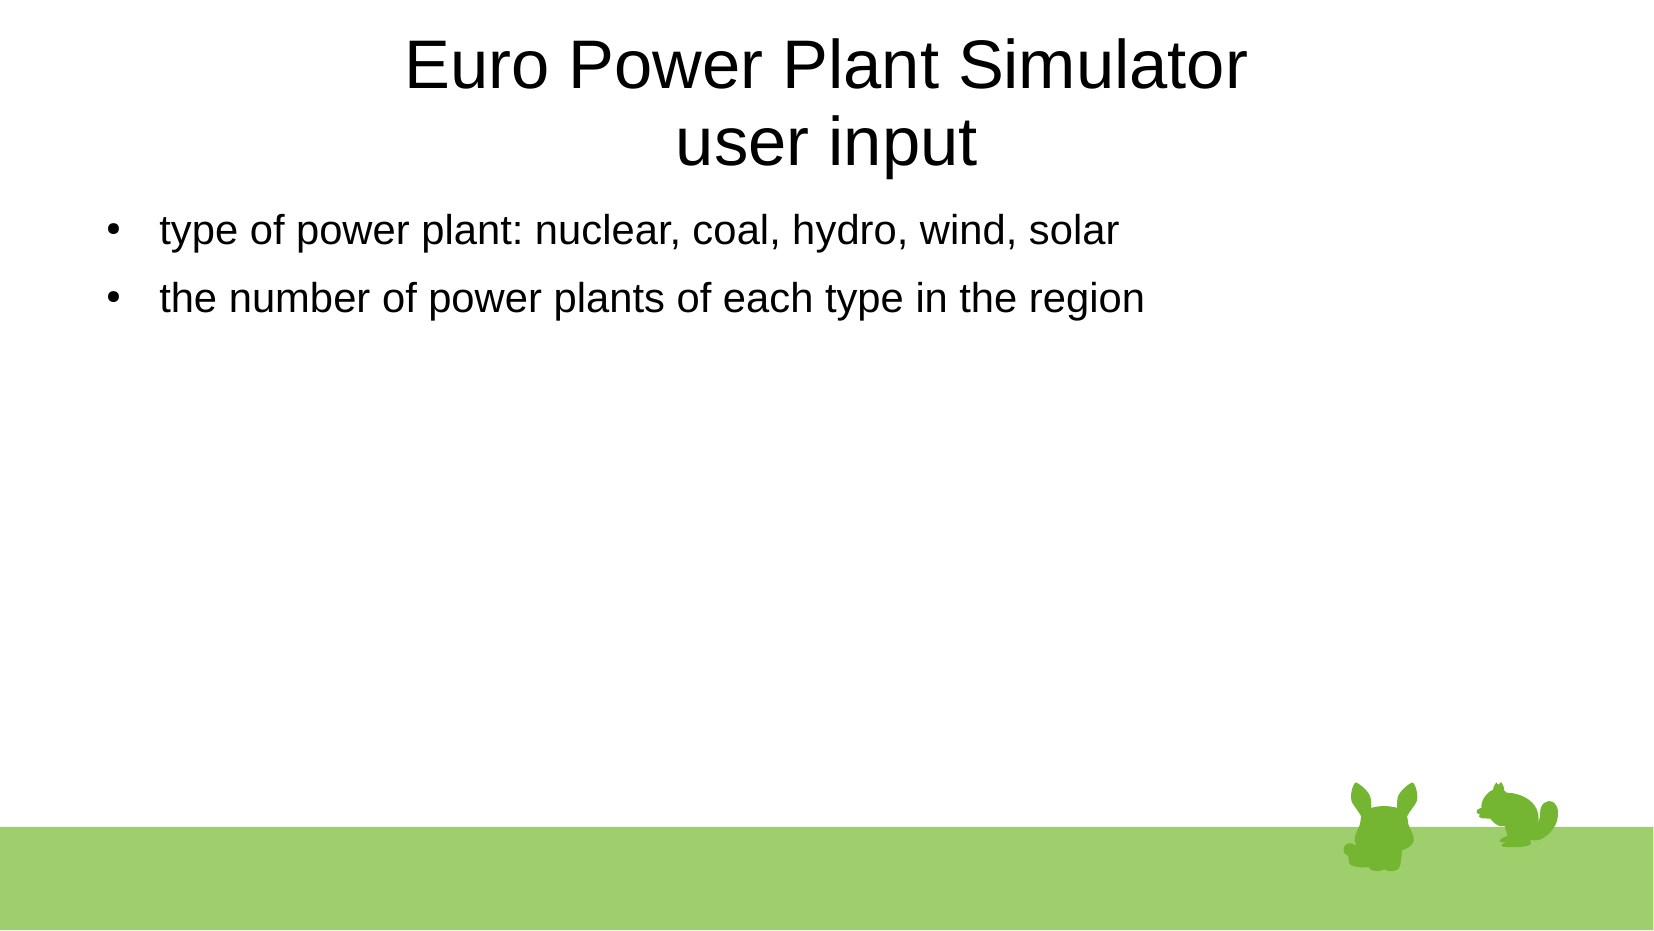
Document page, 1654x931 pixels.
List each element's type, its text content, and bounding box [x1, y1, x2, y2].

list type of power plant: nuclear, coal, hydro, wind, solar the number of power plants of each type in the region [88, 206, 1565, 739]
title Euro Power Plant Simulator user input [88, 26, 1565, 181]
